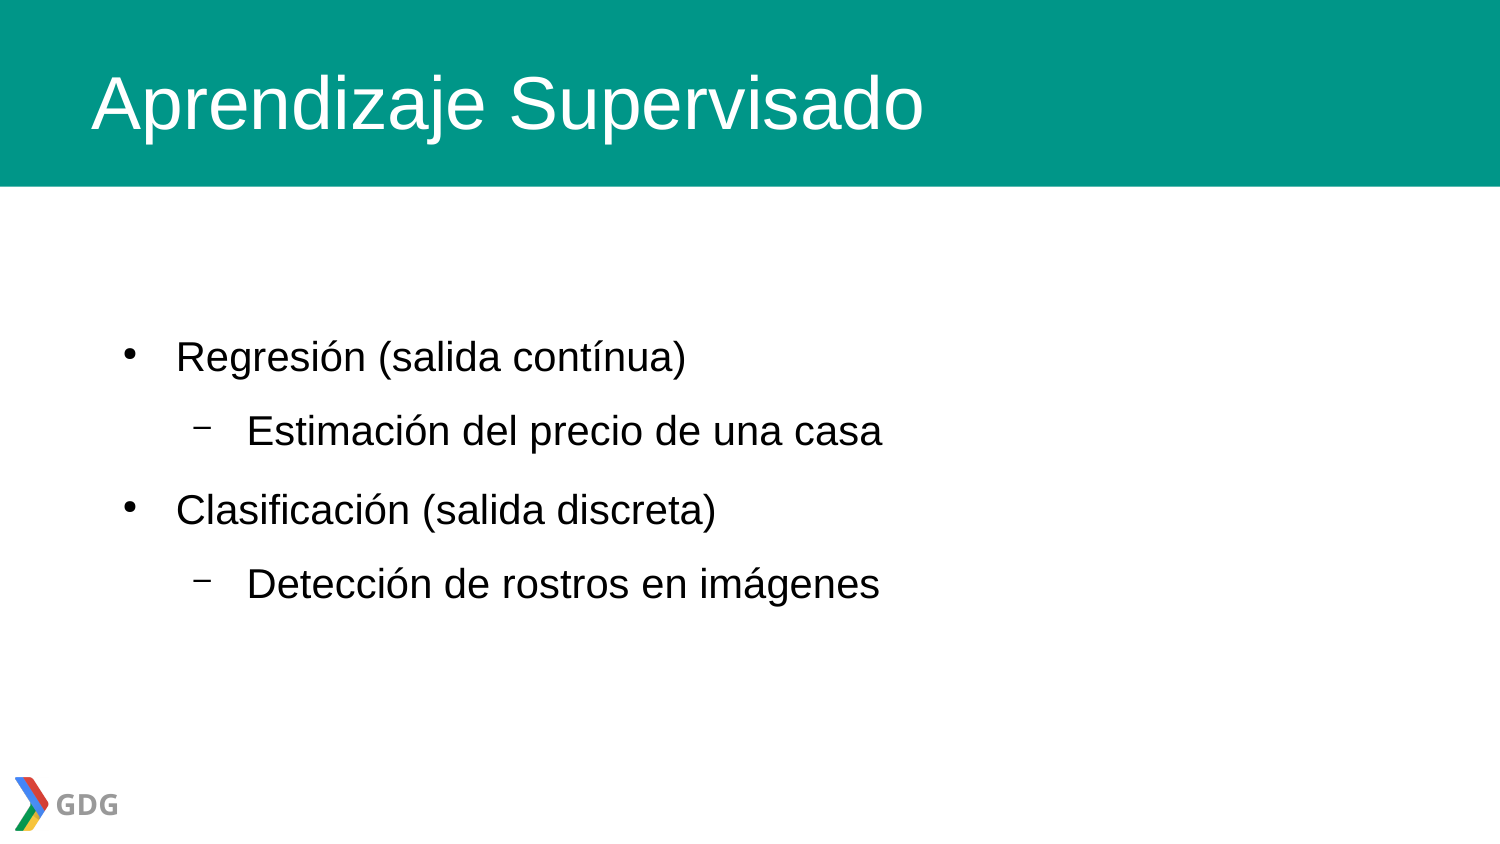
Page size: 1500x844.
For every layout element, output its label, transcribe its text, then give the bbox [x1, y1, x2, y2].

picture [15, 777, 49, 831]
title Aprendizaje Supervisado [76, 17, 1404, 160]
list Regresión (salida contínua) Estimación del precio de una casa Clasificación (salida discreta) Detección de rostros en imágenes [90, 315, 1441, 751]
